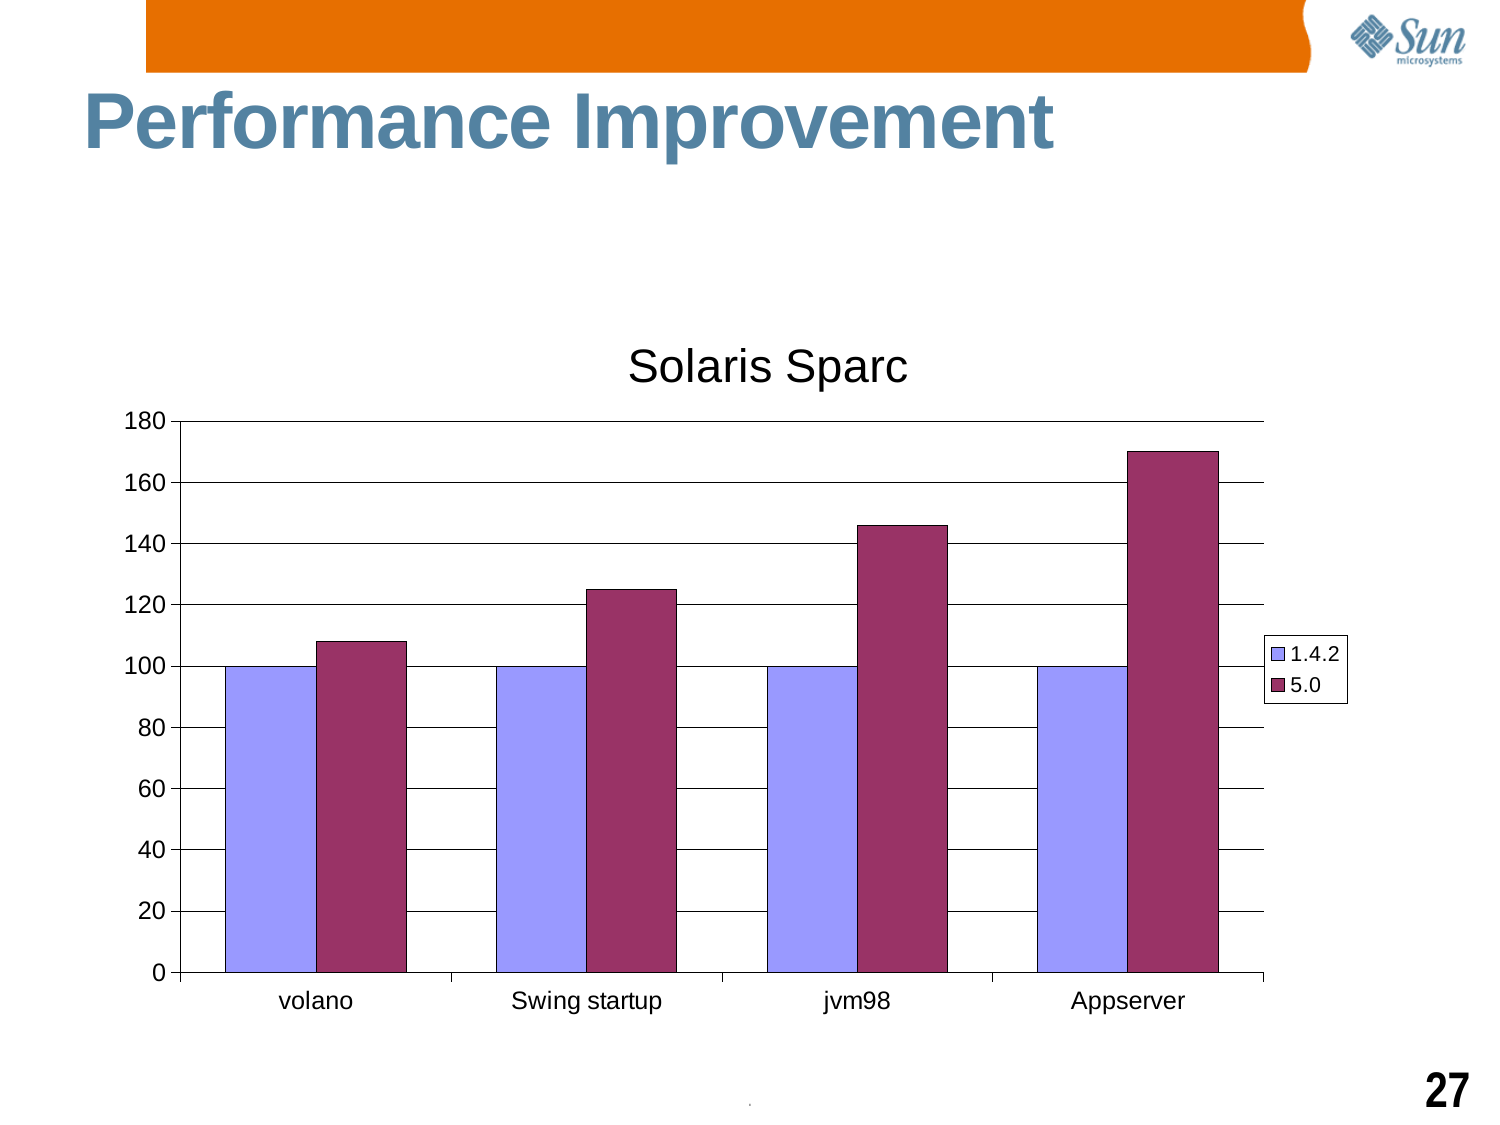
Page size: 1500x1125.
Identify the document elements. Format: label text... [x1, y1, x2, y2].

chart [97, 312, 1434, 1029]
title Performance Improvement [83, 84, 1446, 227]
picture [146, 0, 1500, 75]
